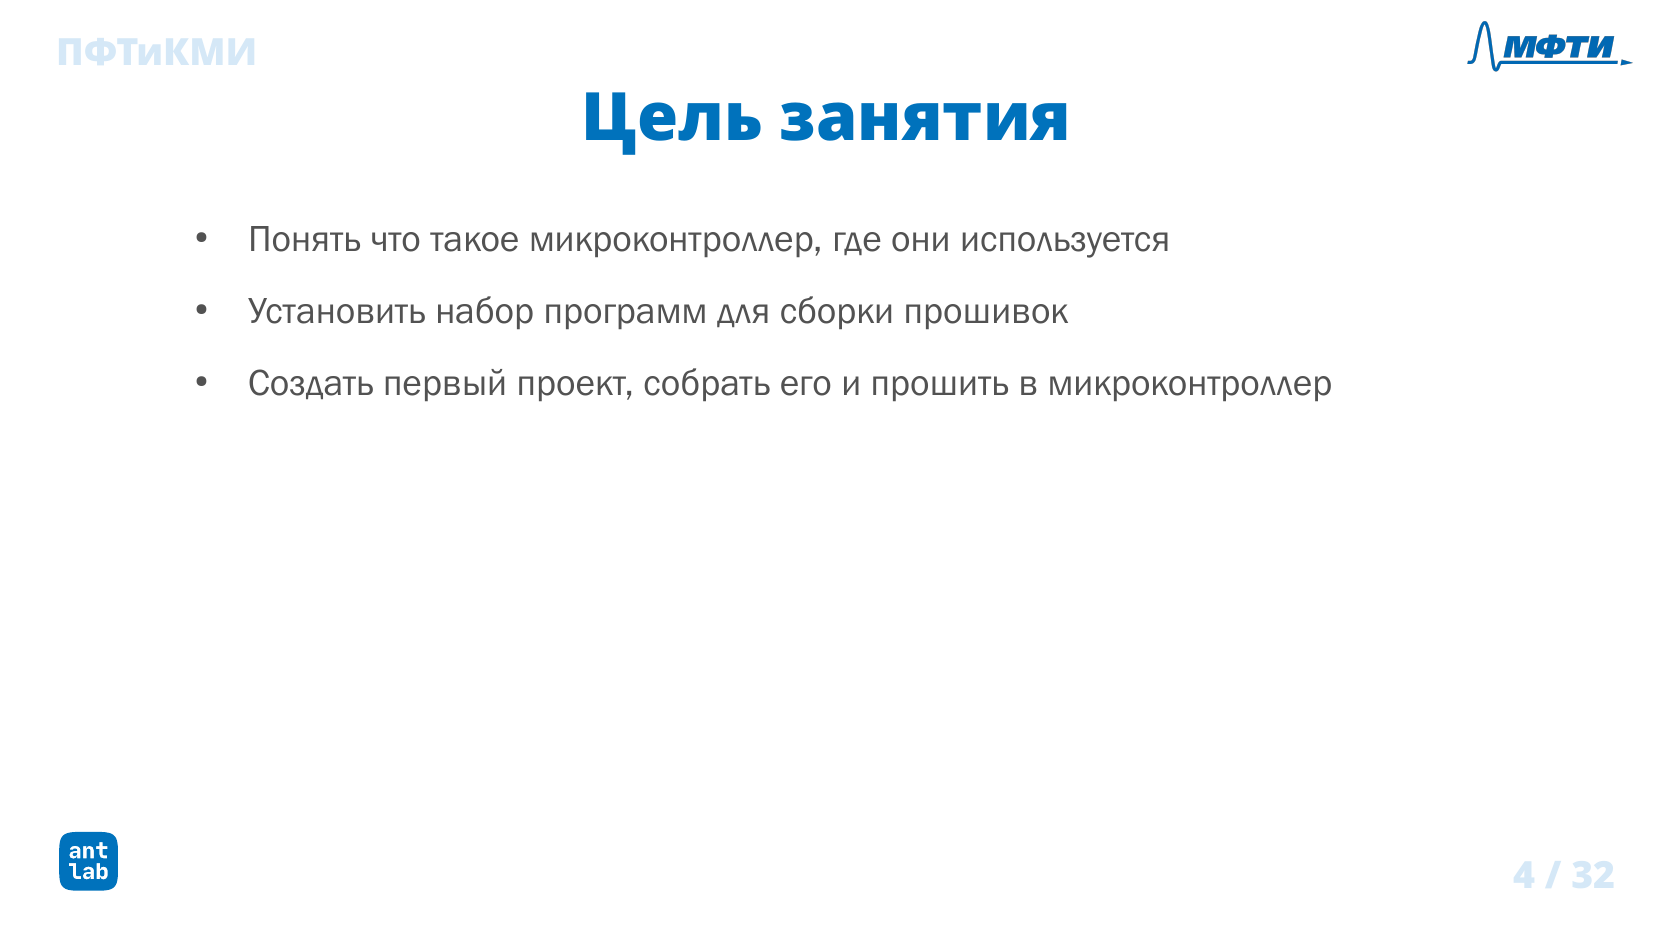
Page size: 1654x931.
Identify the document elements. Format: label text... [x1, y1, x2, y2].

list Понять что такое микроконтроллер, где они используется Установить набор программ для сборки прошивок Создать первый проект, собрать его и прошить в микроконтроллер [177, 217, 1571, 758]
picture [1446, 0, 1654, 93]
title Цель занятия [82, 37, 1571, 193]
